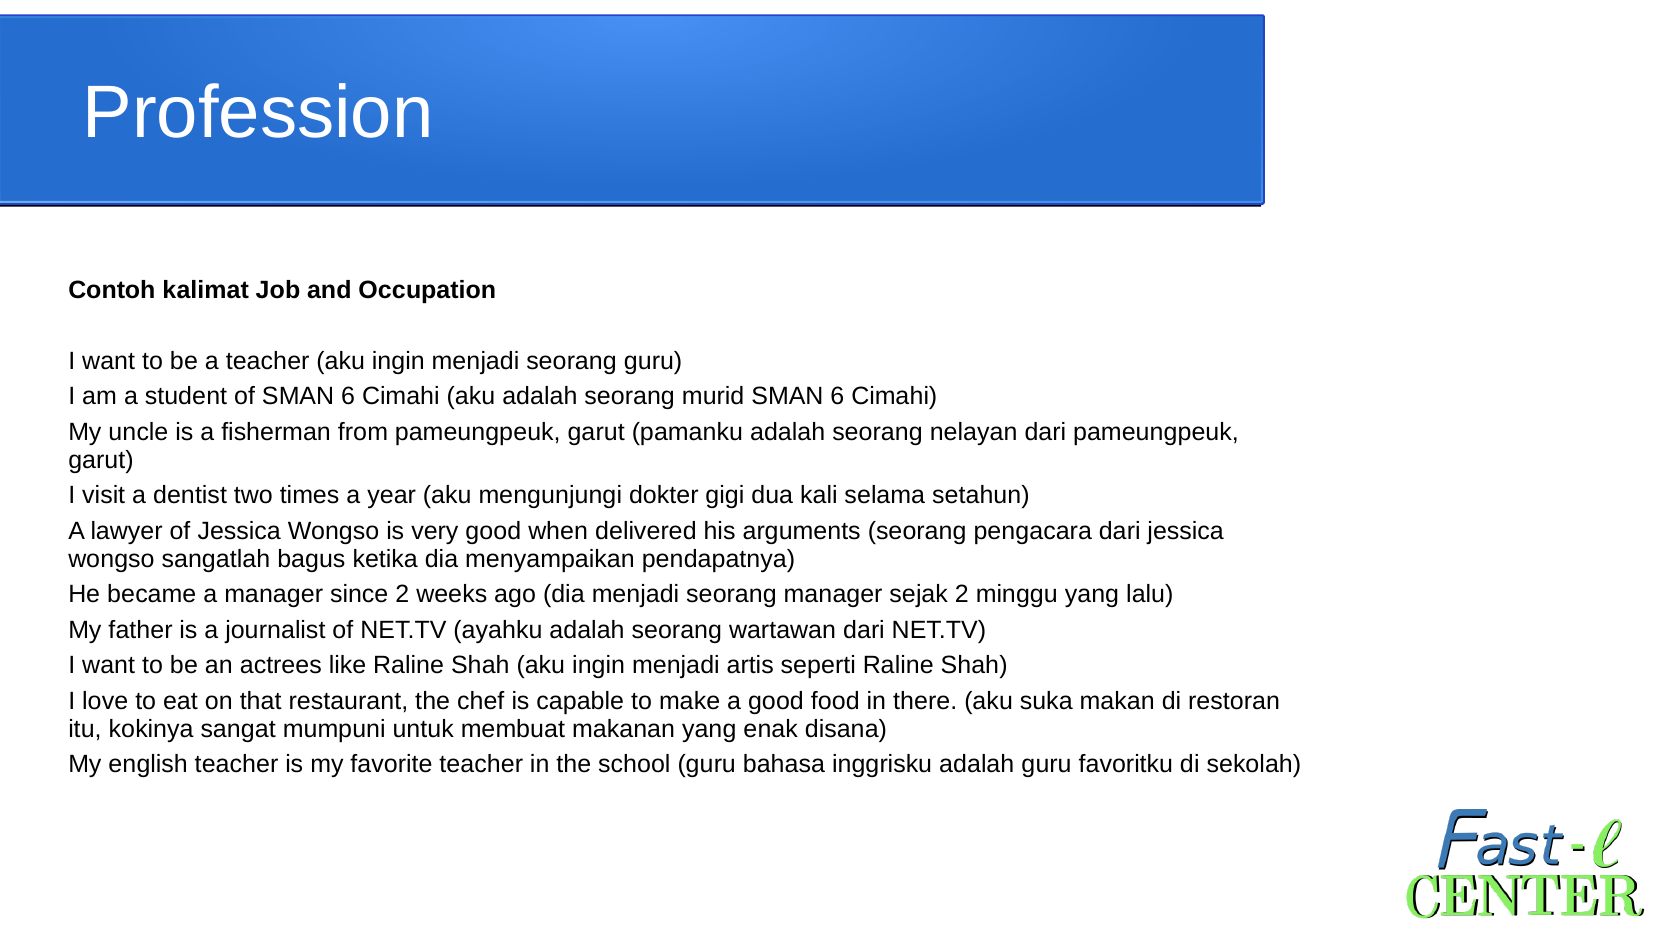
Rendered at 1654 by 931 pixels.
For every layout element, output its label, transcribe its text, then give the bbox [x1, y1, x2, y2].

picture [1406, 809, 1645, 921]
title Profession [82, 35, 1235, 189]
text_box Contoh kalimat Job and Occupation I want to be a teacher (aku ingin menjadi seorang guru) I am a student of SMAN 6 Cimahi (aku adalah seorang murid SMAN 6 Cimahi) My uncle is a fisherman from pameungpeuk, garut (pamanku adalah seorang nelayan dari pameungpeuk, garut) I visit a dentist two times a year (aku mengunjungi dokter gigi dua kali selama setahun) A lawyer of Jessica Wongso is very good when delivered his arguments (seorang pengacara dari jessica wongso sangatlah bagus ketika dia menyampaikan pendapatnya) He became a manager since 2 weeks ago (dia menjadi seorang manager sejak 2 minggu yang lalu) My father is a journalist of NET.TV (ayahku adalah seorang wartawan dari NET.TV) I want to be an actrees like Raline Shah (aku ingin menjadi artis seperti Raline Shah) I love to eat on that restaurant, the chef is capable to make a good food in there. (aku suka makan di restoran itu, kokinya sangat mumpuni untuk membuat makanan yang enak disana) My english teacher is my favorite teacher in the school (guru bahasa inggrisku adalah guru favoritku di sekolah) [53, 268, 1323, 821]
